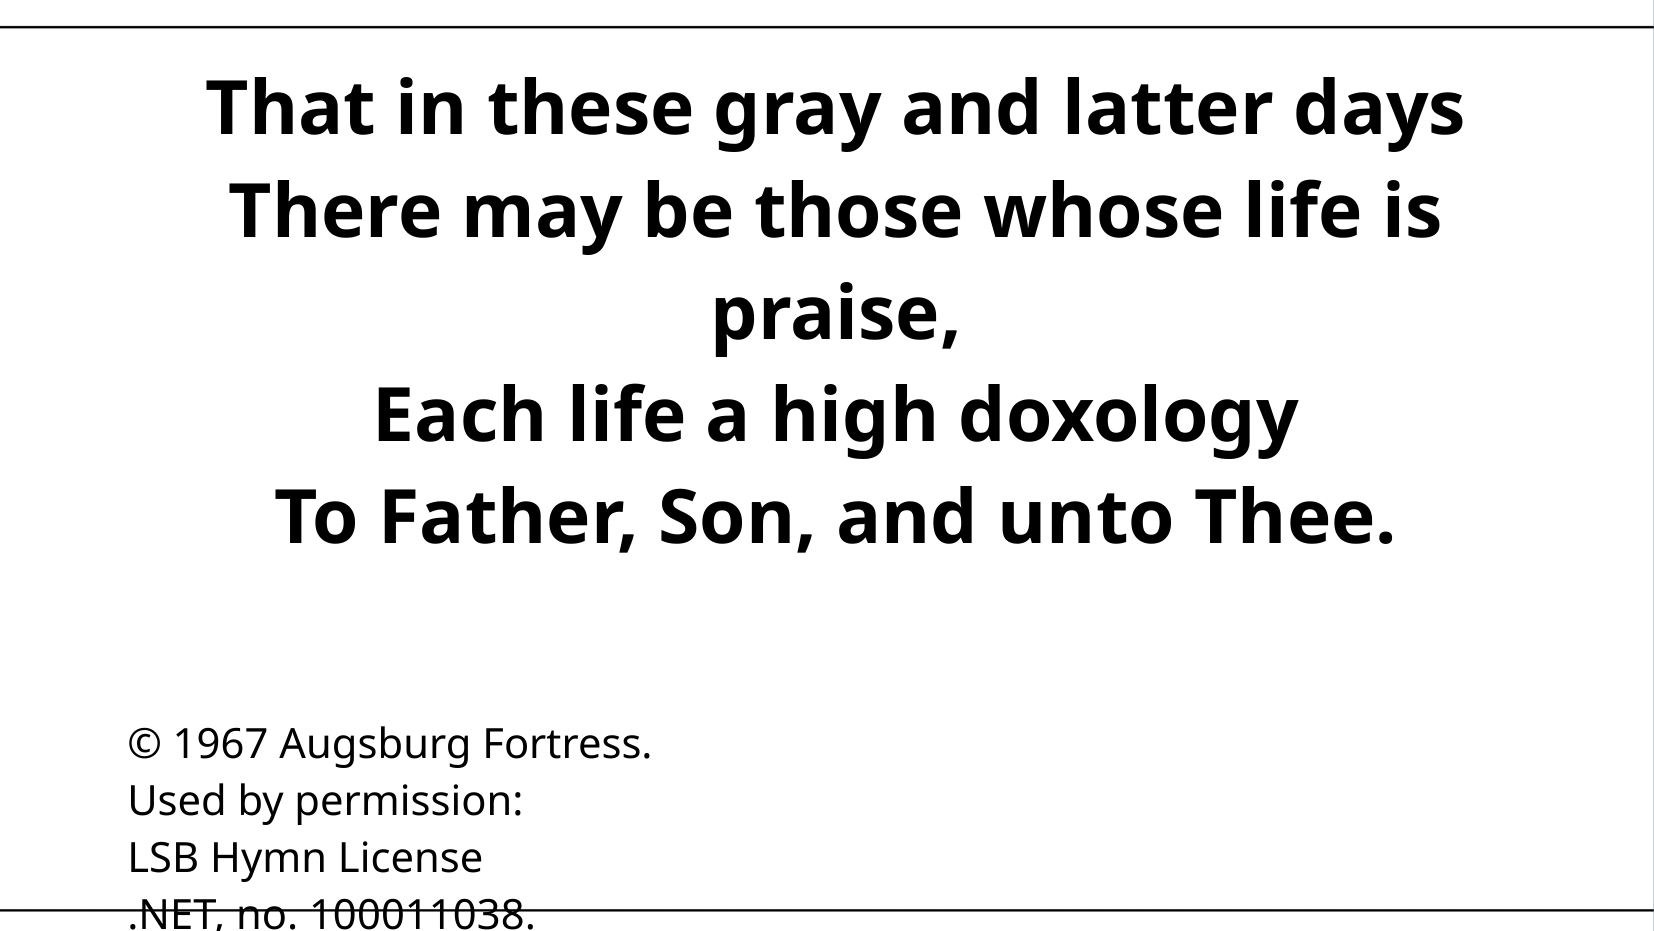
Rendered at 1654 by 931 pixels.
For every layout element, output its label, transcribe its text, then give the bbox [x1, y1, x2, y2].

picture [0, 0, 1654, 931]
text_box That in these gray and latter days There may be those whose life is praise, Each life a high doxology To Father, Son, and unto Thee. © 1967 Augsburg Fortress. Used by permission: LSB Hymn License .NET, no. 100011038. [93, 47, 1579, 872]
